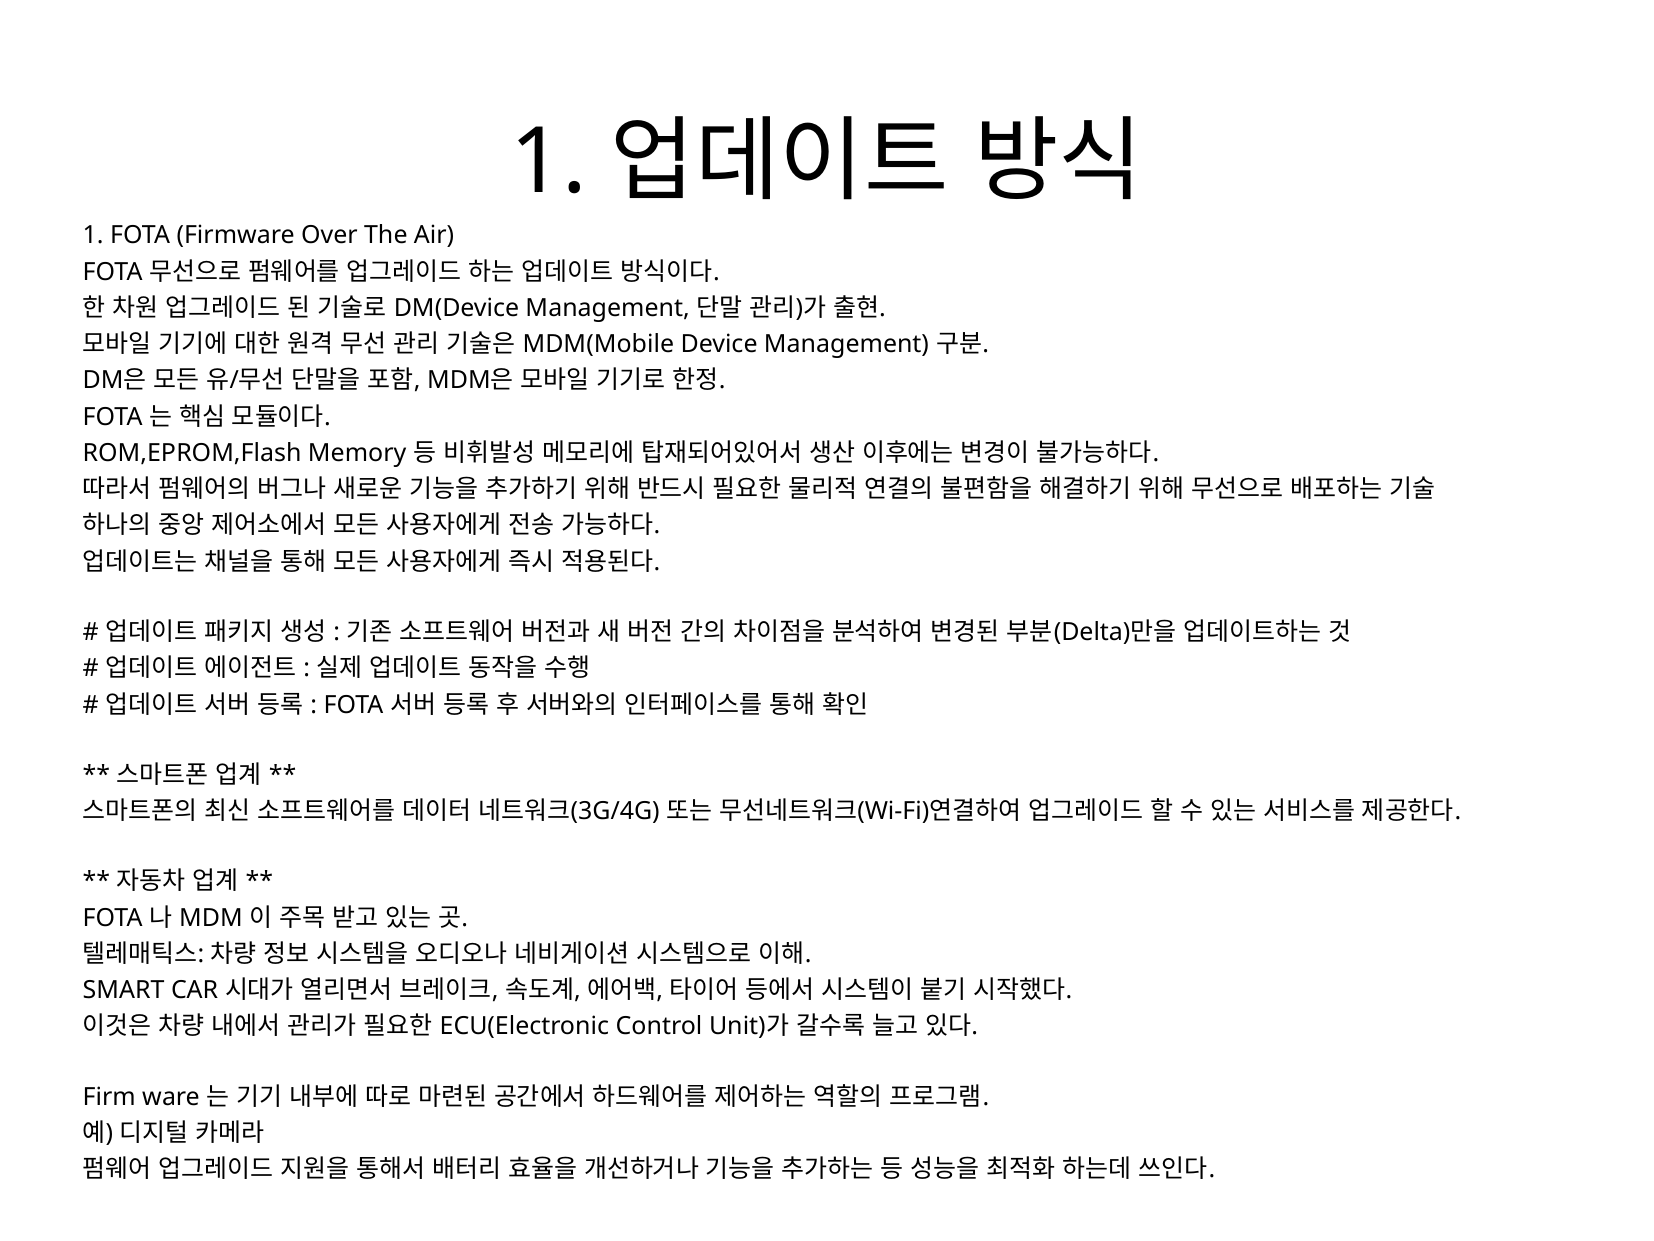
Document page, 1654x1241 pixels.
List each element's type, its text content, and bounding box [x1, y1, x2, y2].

title 1. 업데이트 방식 [82, 49, 1571, 257]
subtitle 1. FOTA (Firmware Over The Air) FOTA 무선으로 펌웨어를 업그레이드 하는 업데이트 방식이다. 한 차원 업그레이드 된 기술로 DM(Device Management, 단말 관리)가 출현. 모바일 기기에 대한 원격 무선 관리 기술은 MDM(Mobile Device Management) 구분. DM은 모든 유/무선 단말을 포함, MDM은 모바일 기기로 한정. FOTA 는 핵심 모듈이다. ROM,EPROM,Flash Memory 등 비휘발성 메모리에 탑재되어있어서 생산 이후에는 변경이 불가능하다. 따라서 펌웨어의 버그나 새로운 기능을 추가하기 위해 반드시 필요한 물리적 연결의 불편함을 해결하기 위해 무선으로 배포하는 기술 하나의 중앙 제어소에서 모든 사용자에게 전송 가능하다. 업데이트는 채널을 통해 모든 사용자에게 즉시 적용된다. # 업데이트 패키지 생성 : 기존 소프트웨어 버전과 새 버전 간의 차이점을 분석하여 변경된 부분(Delta)만을 업데이트하는 것 # 업데이트 에이전트 : 실제 업데이트 동작을 수행 # 업데이트 서버 등록 : FOTA 서버 등록 후 서버와의 인터페이스를 통해 확인 ** 스마트폰 업계 ** 스마트폰의 최신 소프트웨어를 데이터 네트워크(3G/4G) 또는 무선네트워크(Wi-Fi)연결하여 업그레이드 할 수 있는 서비스를 제공한다. ** 자동차 업계 ** FOTA 나 MDM 이 주목 받고 있는 곳. 텔레매틱스: 차량 정보 시스템을 오디오나 네비게이션 시스템으로 이해. SMART CAR 시대가 열리면서 브레이크, 속도계, 에어백, 타이어 등에서 시스템이 붙기 시작했다. 이것은 차량 내에서 관리가 필요한 ECU(Electronic Control Unit)가 갈수록 늘고 있다. Firm ware 는 기기 내부에 따로 마련된 공간에서 하드웨어를 제어하는 역할의 프로그램. 예) 디지털 카메라 펌웨어 업그레이드 지원을 통해서 배터리 효율을 개선하거나 기능을 추가하는 등 성능을 최적화 하는데 쓰인다. [82, 291, 1571, 1111]
